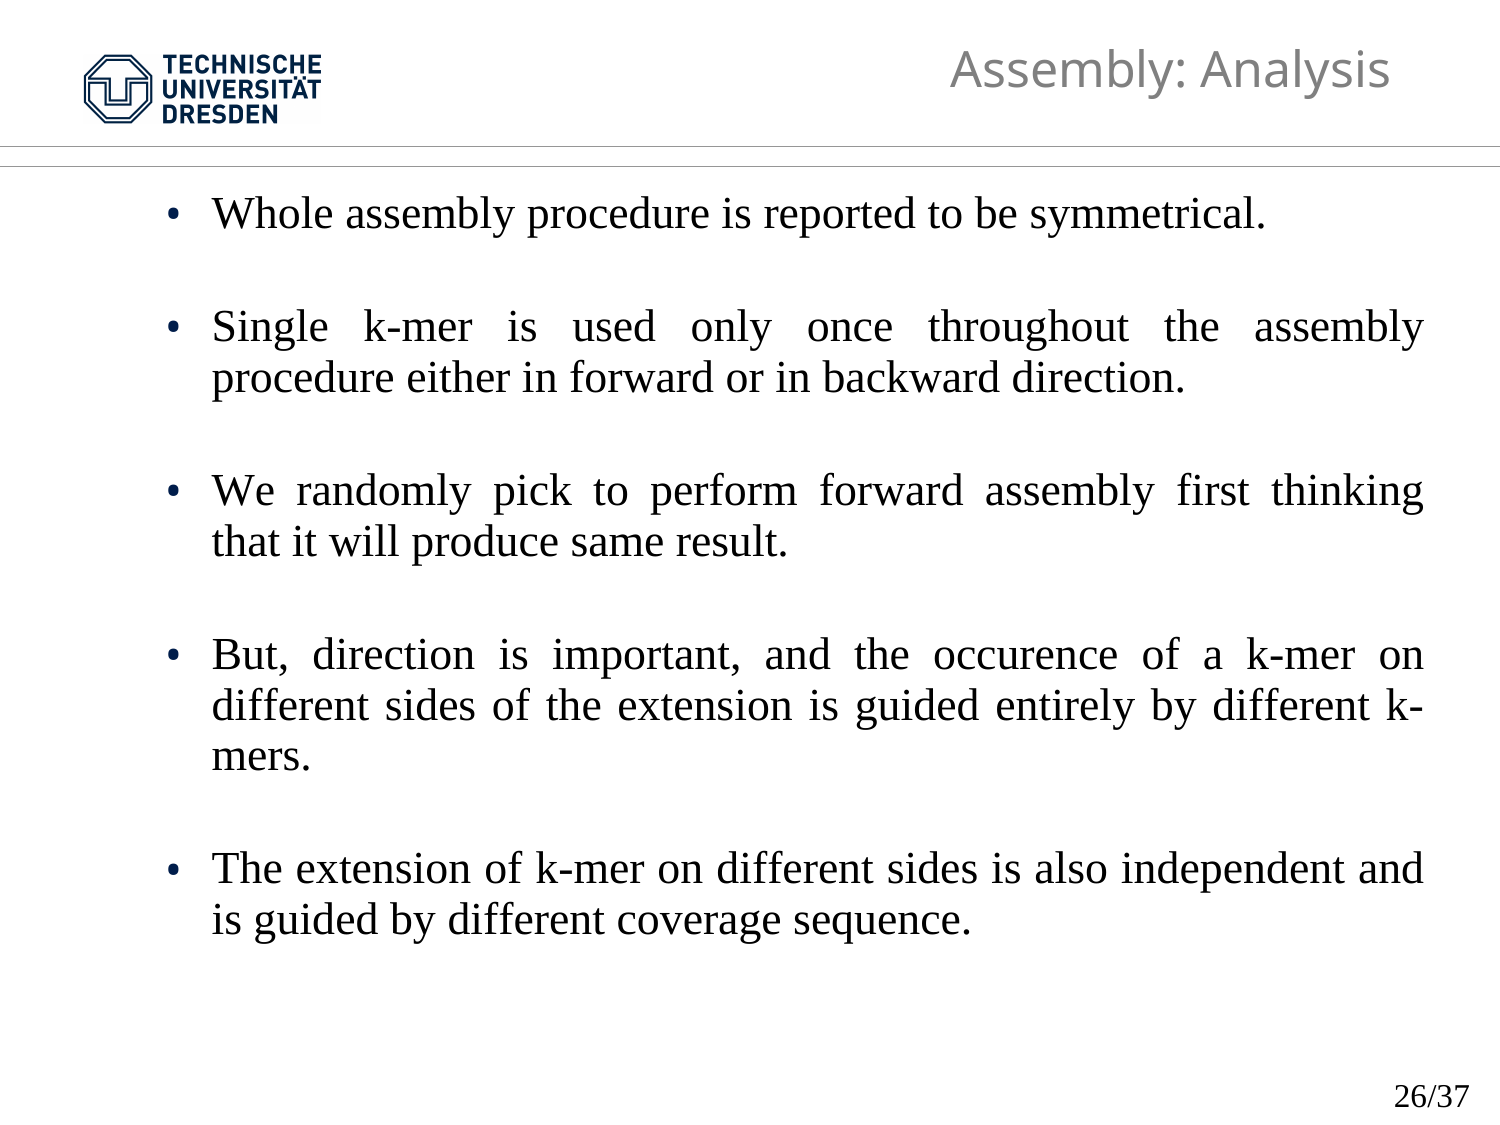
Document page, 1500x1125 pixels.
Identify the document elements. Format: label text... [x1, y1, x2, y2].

title Assembly: Analysis [501, 0, 1392, 136]
text_box Whole assembly procedure is reported to be symmetrical. Single k-mer is used only once throughout the assembly procedure either in forward or in backward direction. We randomly pick to perform forward assembly first thinking that it will produce same result. But, direction is important, and the occurence of a k-mer on different sides of the extension is guided entirely by different k-mers. The extension of k-mer on different sides is also independent and is guided by different coverage sequence. [75, 179, 1441, 1041]
picture [83, 54, 321, 124]
